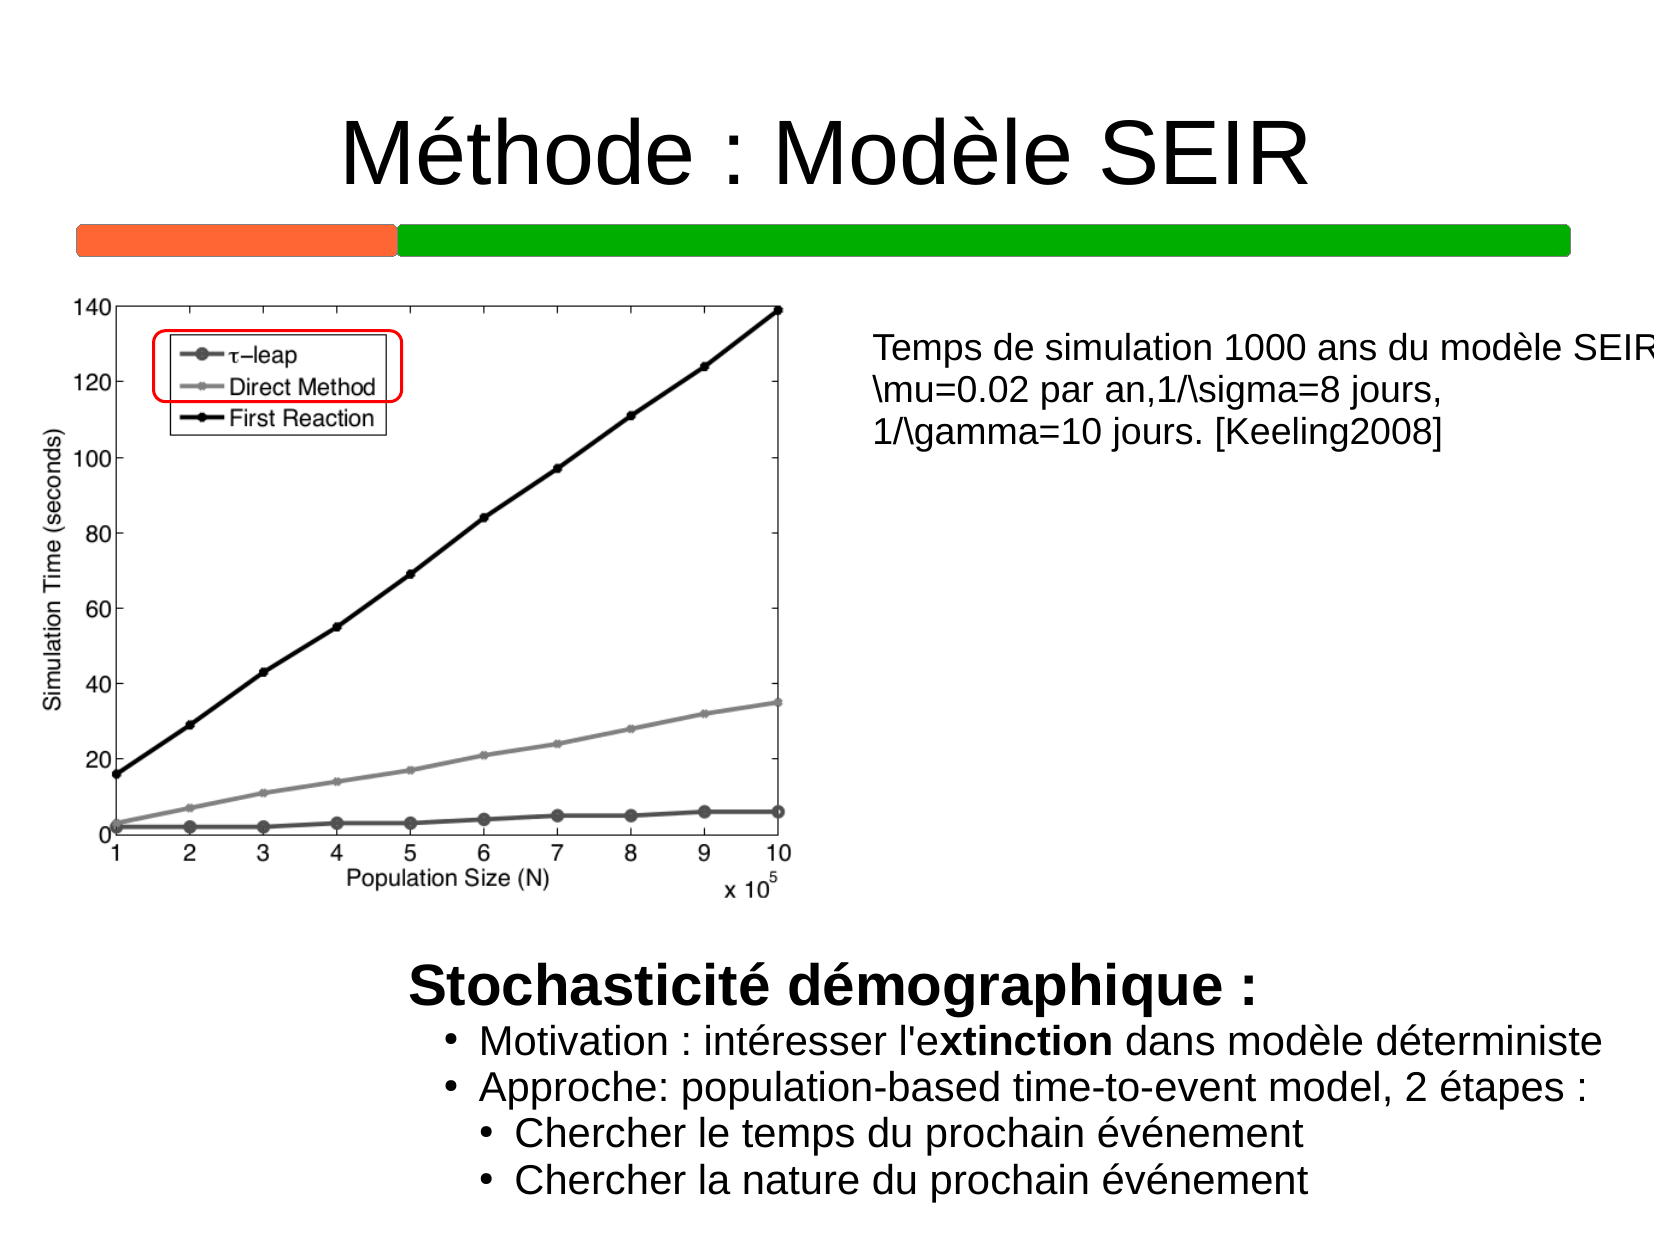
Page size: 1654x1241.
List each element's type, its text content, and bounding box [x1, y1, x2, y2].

picture [0, 271, 851, 917]
text_box Stochasticité démographique : Motivation : intéresser l'extinction dans modèle déterministe Approche: population-based time-to-event model, 2 étapes : Chercher le temps du prochain événement Chercher la nature du prochain événement [393, 944, 1619, 1211]
text_box Temps de simulation 1000 ans du modèle SEIR, \mu=0.02 par an,1/\sigma=8 jours, 1/\gamma=10 jours. [Keeling2008] [857, 318, 1654, 460]
text_box [76, 224, 1571, 257]
title Méthode : Modèle SEIR [82, 49, 1571, 227]
